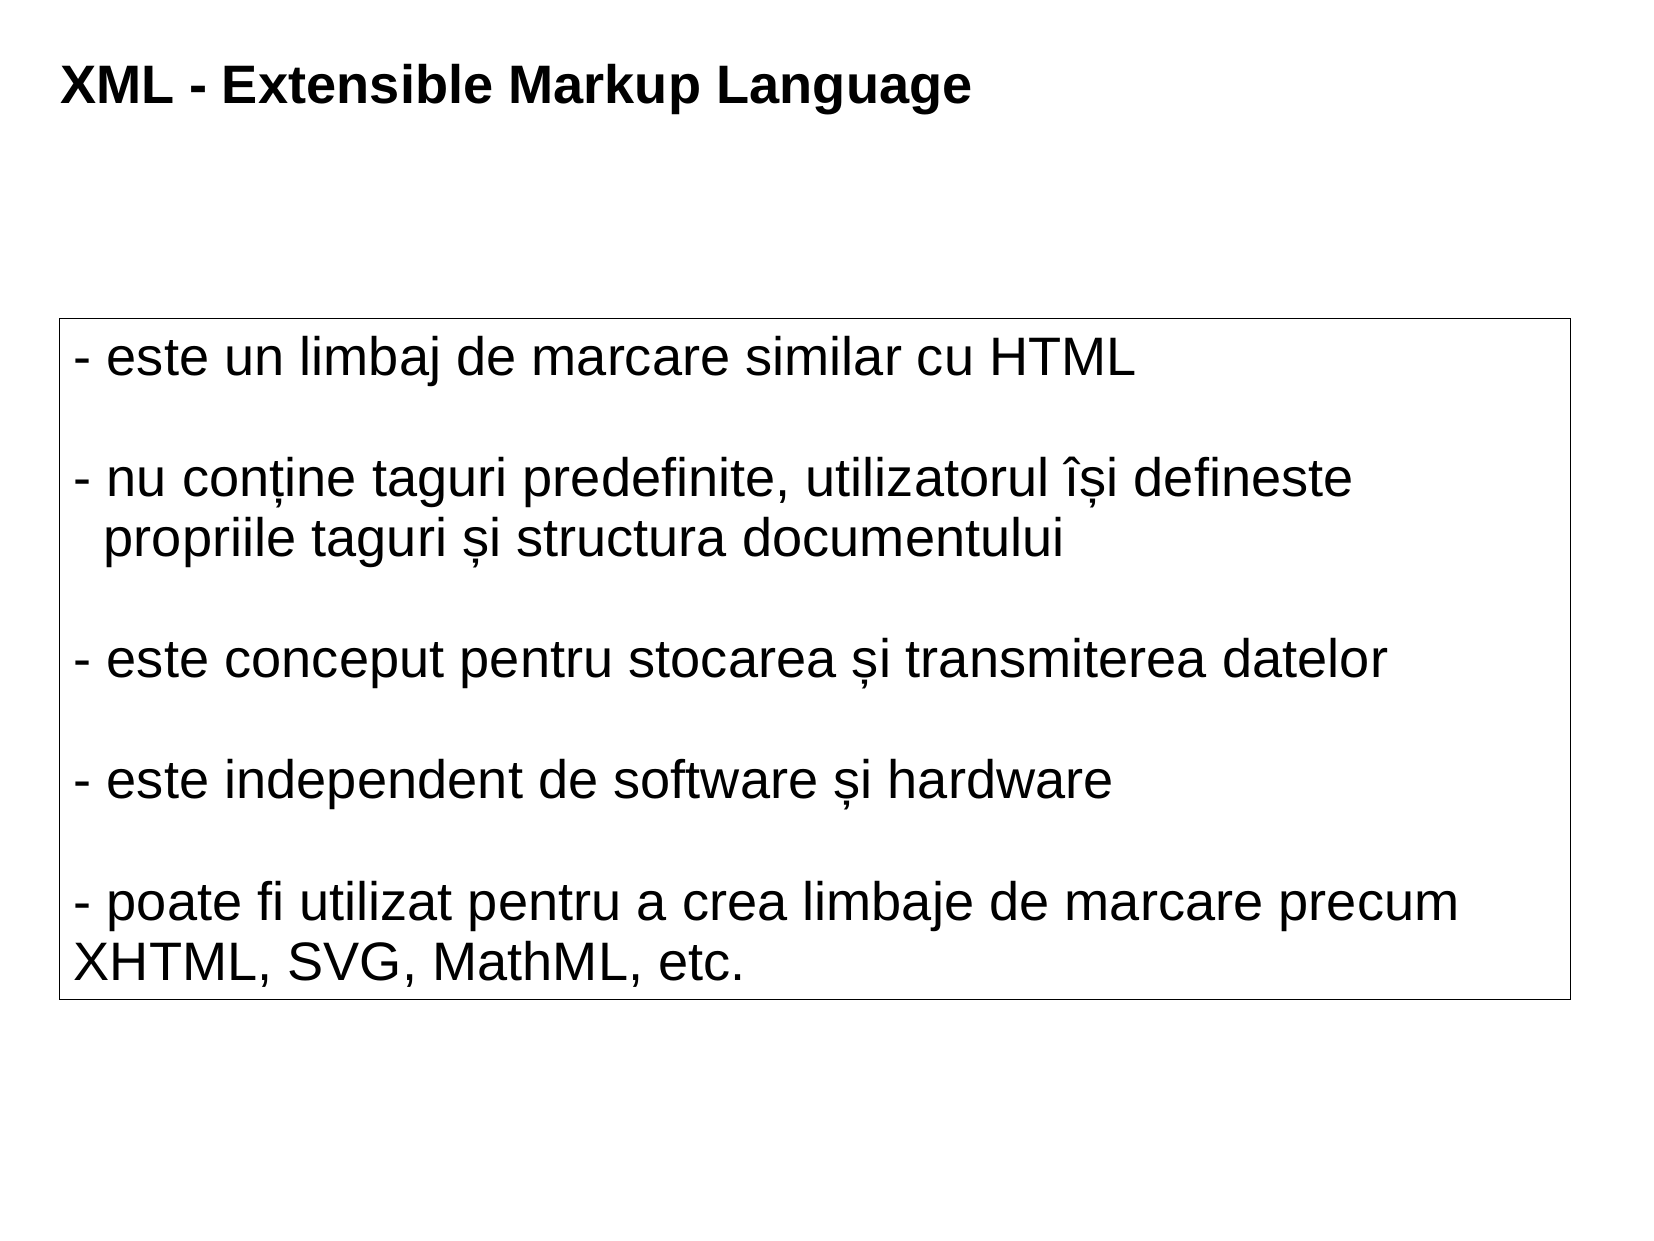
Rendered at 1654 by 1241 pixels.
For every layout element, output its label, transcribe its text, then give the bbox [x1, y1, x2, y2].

text_box XML - Extensible Markup Language [45, 42, 944, 136]
text_box - este un limbaj de marcare similar cu HTML - nu conține taguri predefinite, utilizatorul își defineste propriile taguri și structura documentului - este conceput pentru stocarea și transmiterea datelor - este independent de software și hardware - poate fi utilizat pentru a crea limbaje de marcare precum XHTML, SVG, MathML, etc. [59, 318, 1571, 1000]
